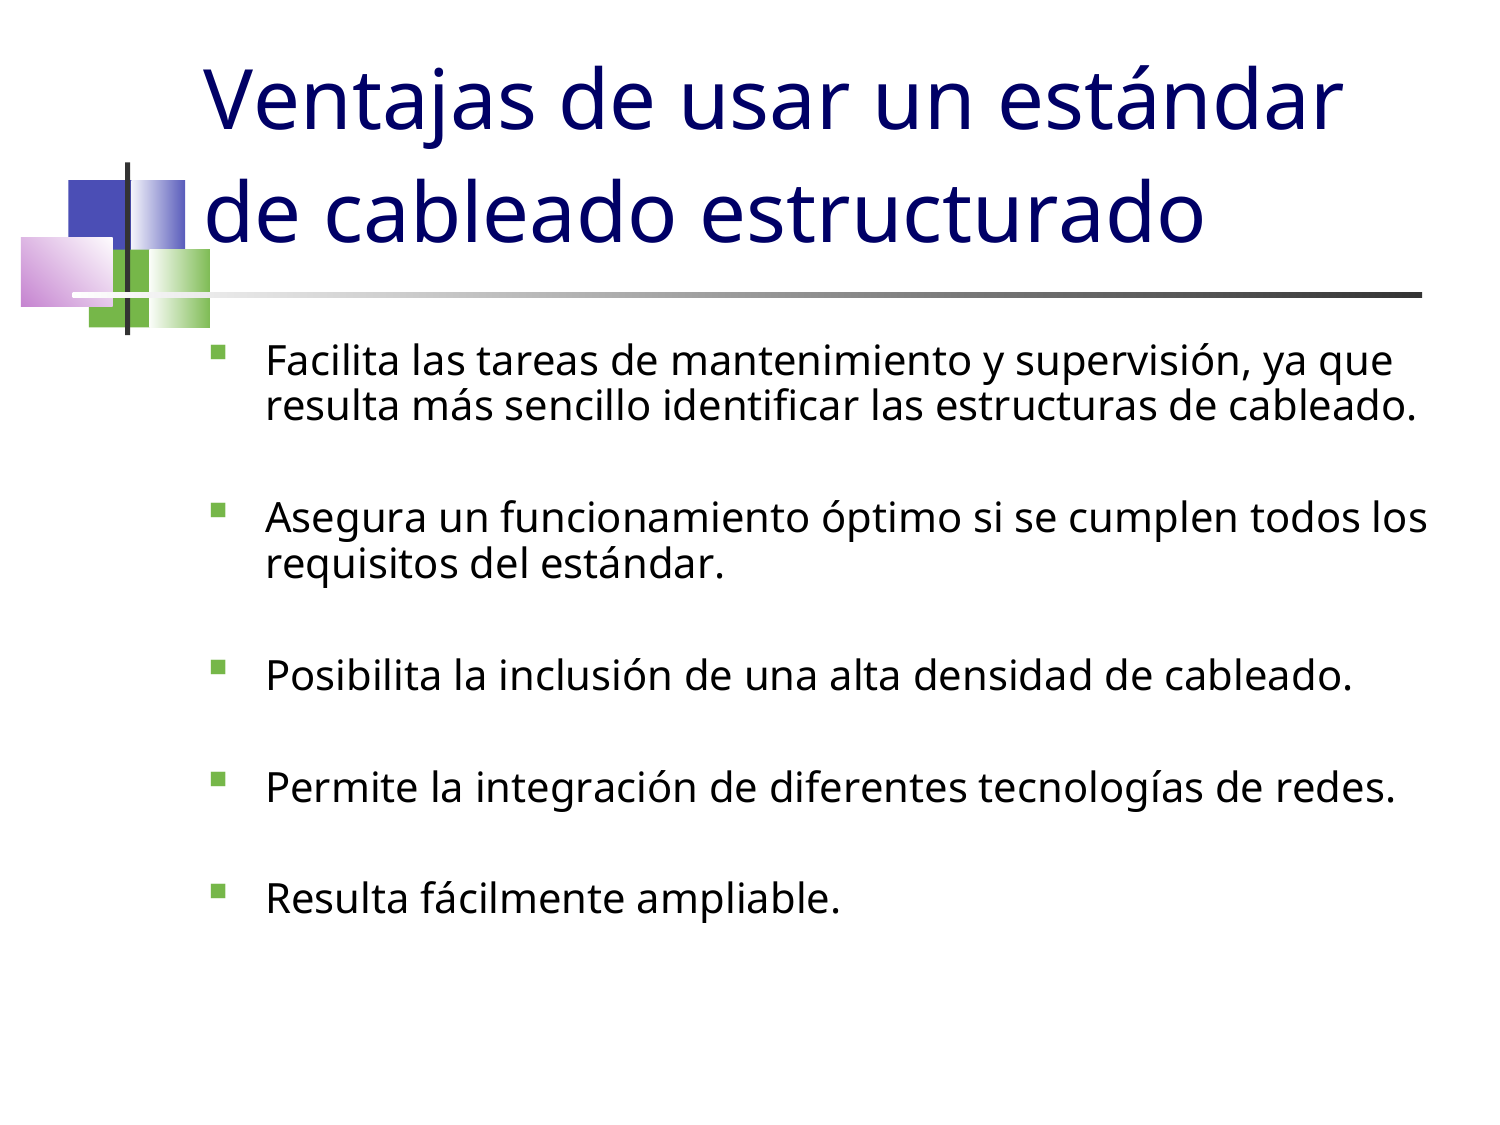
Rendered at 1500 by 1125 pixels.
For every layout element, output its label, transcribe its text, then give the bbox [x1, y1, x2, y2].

title Ventajas de usar un estándar de cableado estructurado [188, 35, 1468, 276]
list Facilita las tareas de mantenimiento y supervisión, ya que resulta más sencillo identificar las estructuras de cableado. Asegura un funcionamiento óptimo si se cumplen todos los requisitos del estándar. Posibilita la inclusión de una alta densidad de cableado. Permite la integración de diferentes tecnologías de redes. Resulta fácilmente ampliable. [193, 331, 1469, 1007]
